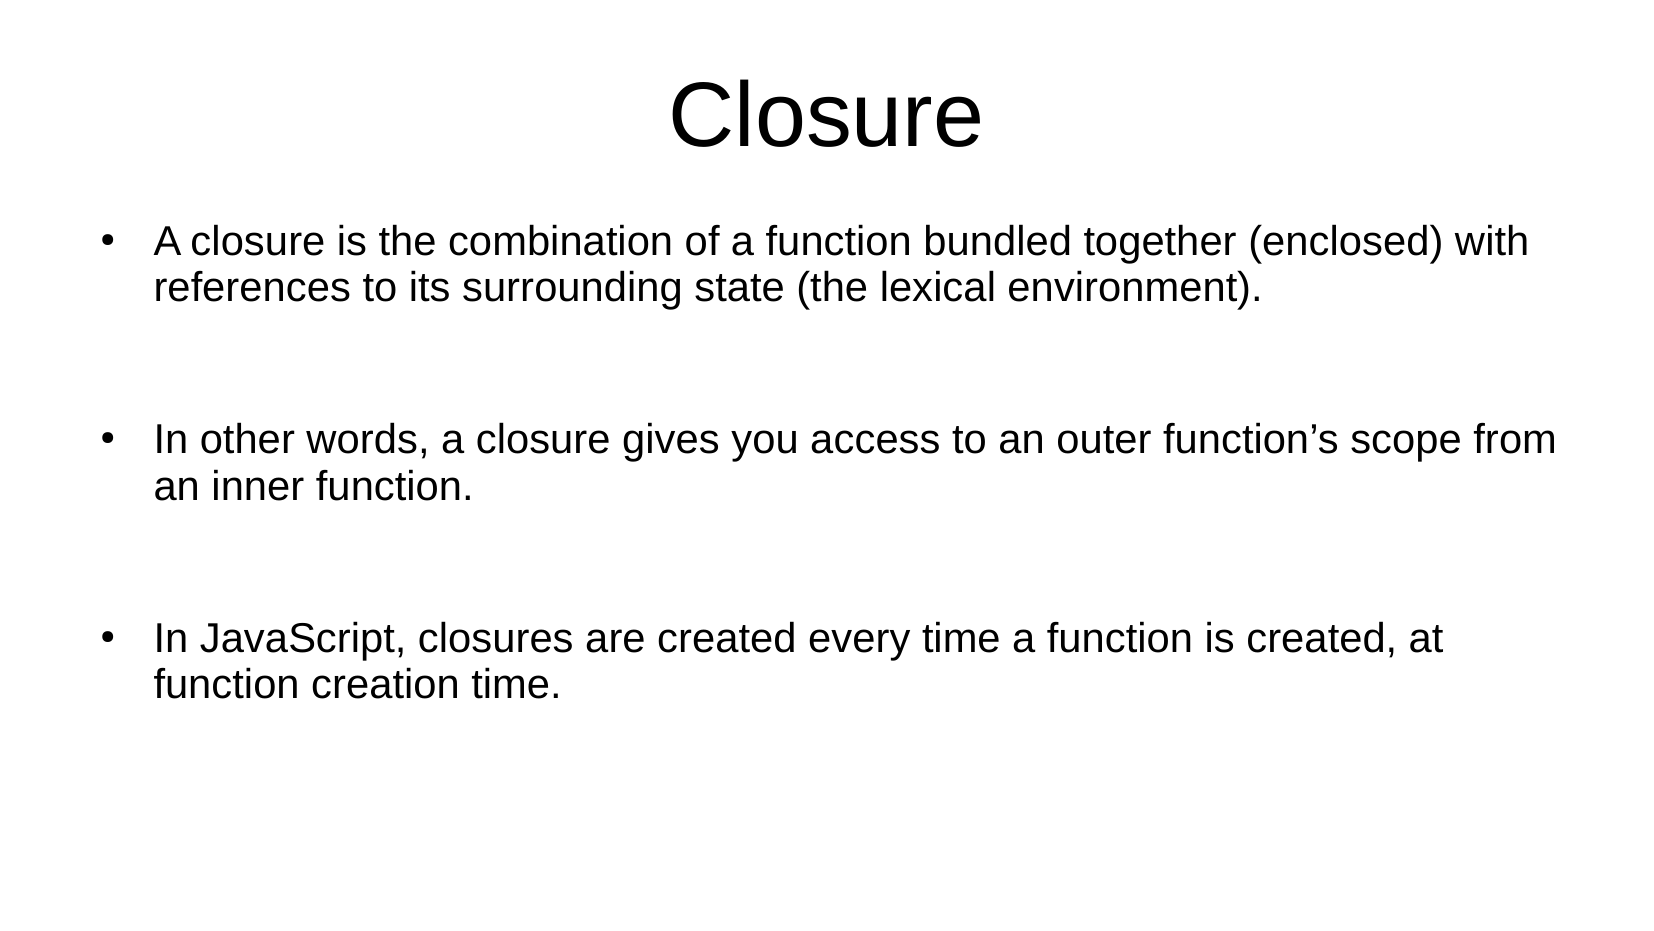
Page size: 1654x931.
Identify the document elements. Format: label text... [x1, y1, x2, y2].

list A closure is the combination of a function bundled together (enclosed) with references to its surrounding state (the lexical environment). In other words, a closure gives you access to an outer function’s scope from an inner function. In JavaScript, closures are created every time a function is created, at function creation time. [82, 217, 1571, 758]
title Closure [82, 37, 1571, 193]
